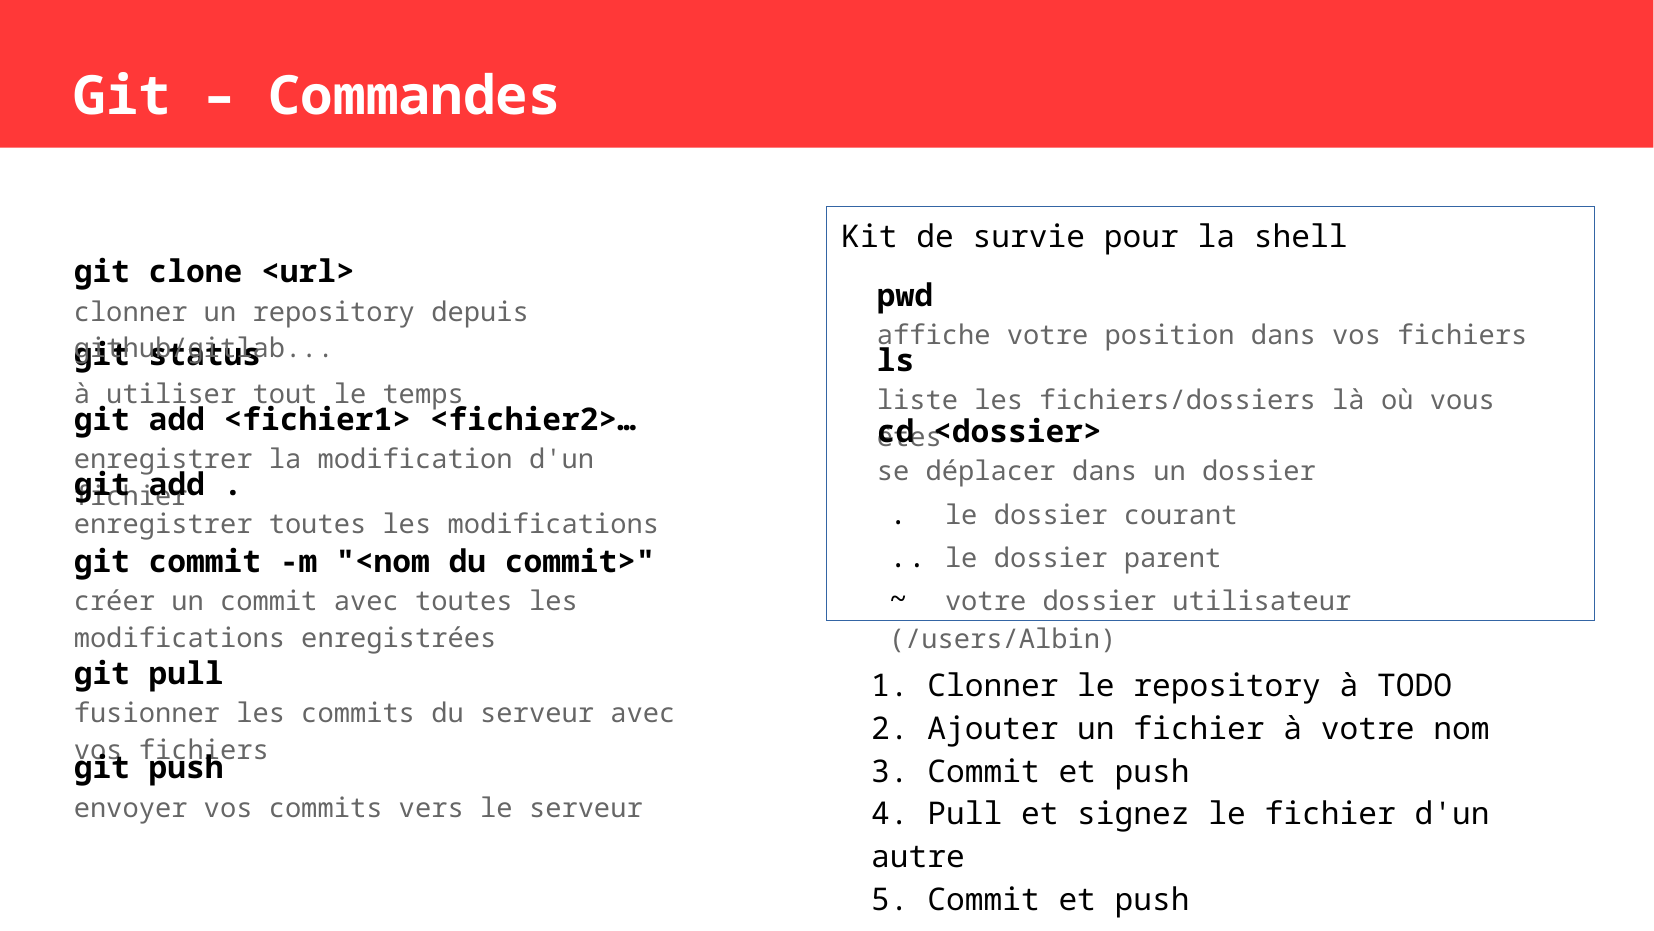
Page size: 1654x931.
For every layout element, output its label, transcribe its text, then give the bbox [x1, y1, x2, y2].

text_box git add <fichier1> <fichier2>… enregistrer la modification d'un fichier [59, 389, 709, 454]
text_box git add . enregistrer toutes les modifications [59, 454, 709, 528]
text_box git status à utiliser tout le temps [59, 343, 532, 389]
text_box Kit de survie pour la shell [826, 206, 1595, 621]
text_box . le dossier courant .. le dossier parent ~ votre dossier utilisateur (/users/Albin) [874, 484, 1583, 593]
text_box git pull fusionner les commits du serveur avec vos fichiers [59, 643, 709, 738]
text_box ls liste les fichiers/dossiers là où vous êtes [862, 330, 1571, 401]
text_box 1. Clonner le repository à TODO 2. Ajouter un fichier à votre nom 3. Commit et push 4. Pull et signez le fichier d'un autre 5. Commit et push Attention aux merge conflicts ! [856, 655, 1565, 890]
text_box git push envoyer vos commits vers le serveur [59, 738, 709, 812]
text_box [0, 0, 1654, 148]
text_box git clone <url> clonner un repository depuis github/gitlab... [59, 242, 768, 343]
text_box git commit -m "<nom du commit>" créer un commit avec toutes les modifications enregistrées [59, 531, 709, 632]
text_box pwd affiche votre position dans vos fichiers [862, 265, 1571, 330]
text_box Git – Commandes [59, 49, 1506, 119]
text_box cd <dossier> se déplacer dans un dossier [862, 401, 1571, 502]
